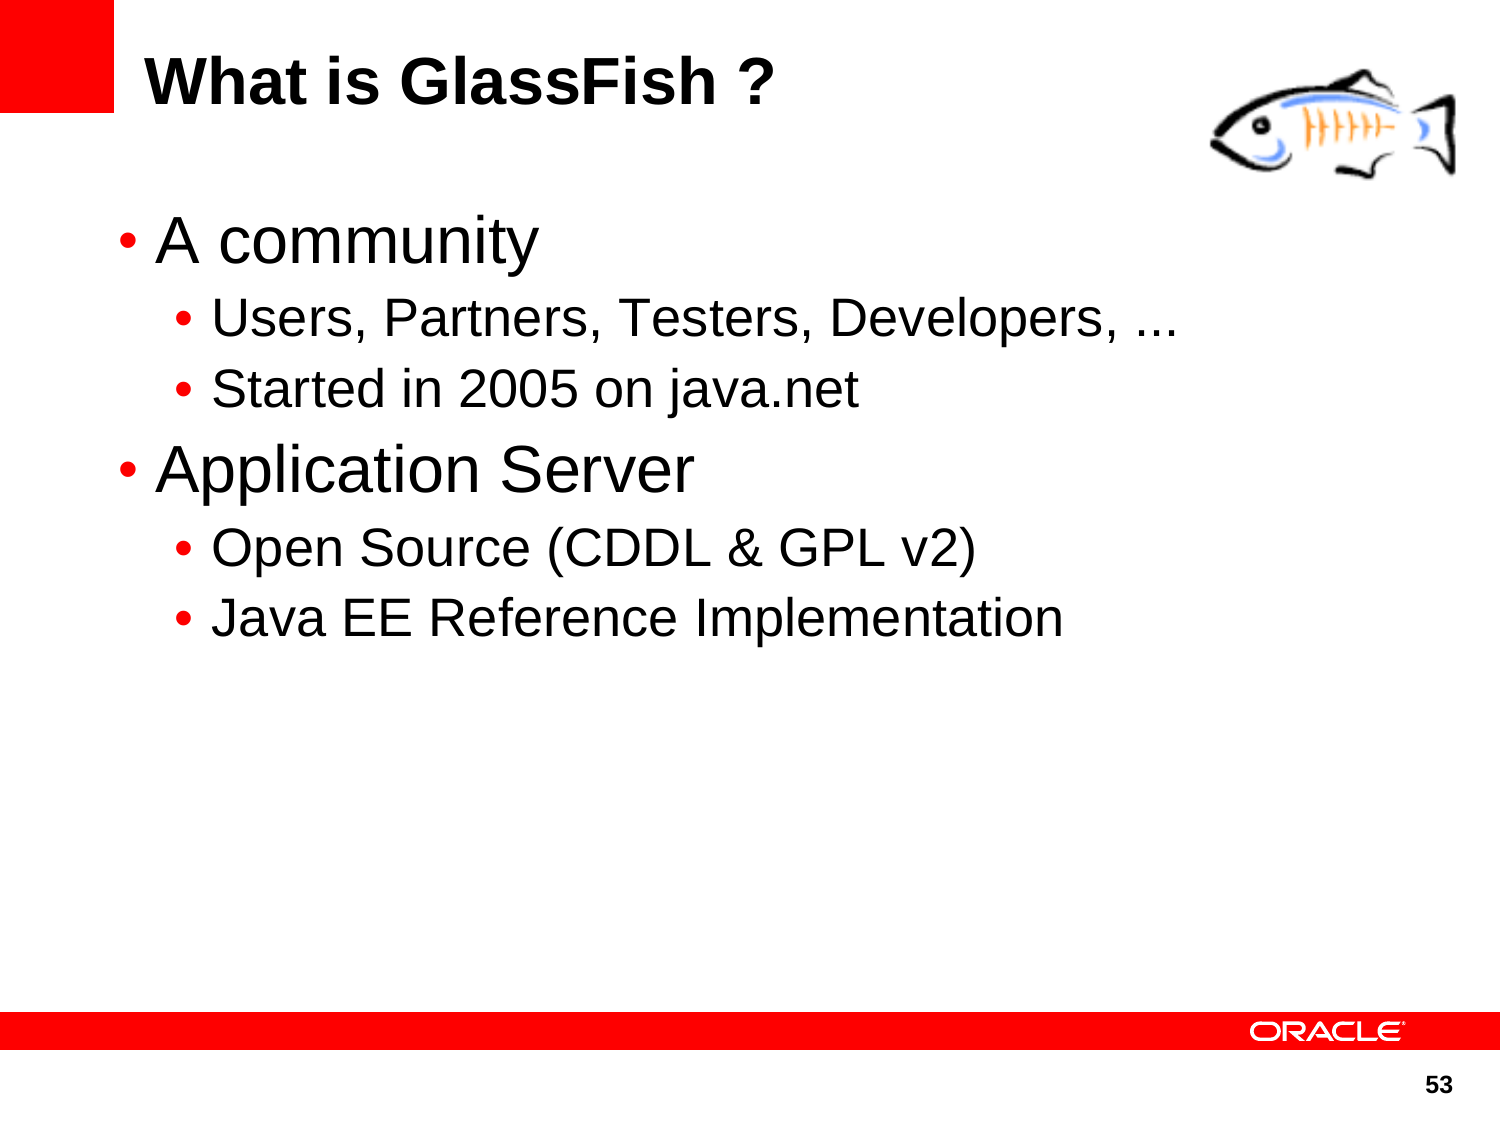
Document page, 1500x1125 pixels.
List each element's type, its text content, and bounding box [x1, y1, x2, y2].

title What is GlassFish ? [129, 21, 1492, 141]
picture [0, 0, 114, 113]
picture [0, 1012, 1500, 1050]
picture [1192, 53, 1483, 204]
list A community Users, Partners, Testers, Developers, ... Started in 2005 on java.net Application Server Open Source (CDDL & GPL v2) Java EE Reference Implementation [118, 202, 1500, 916]
